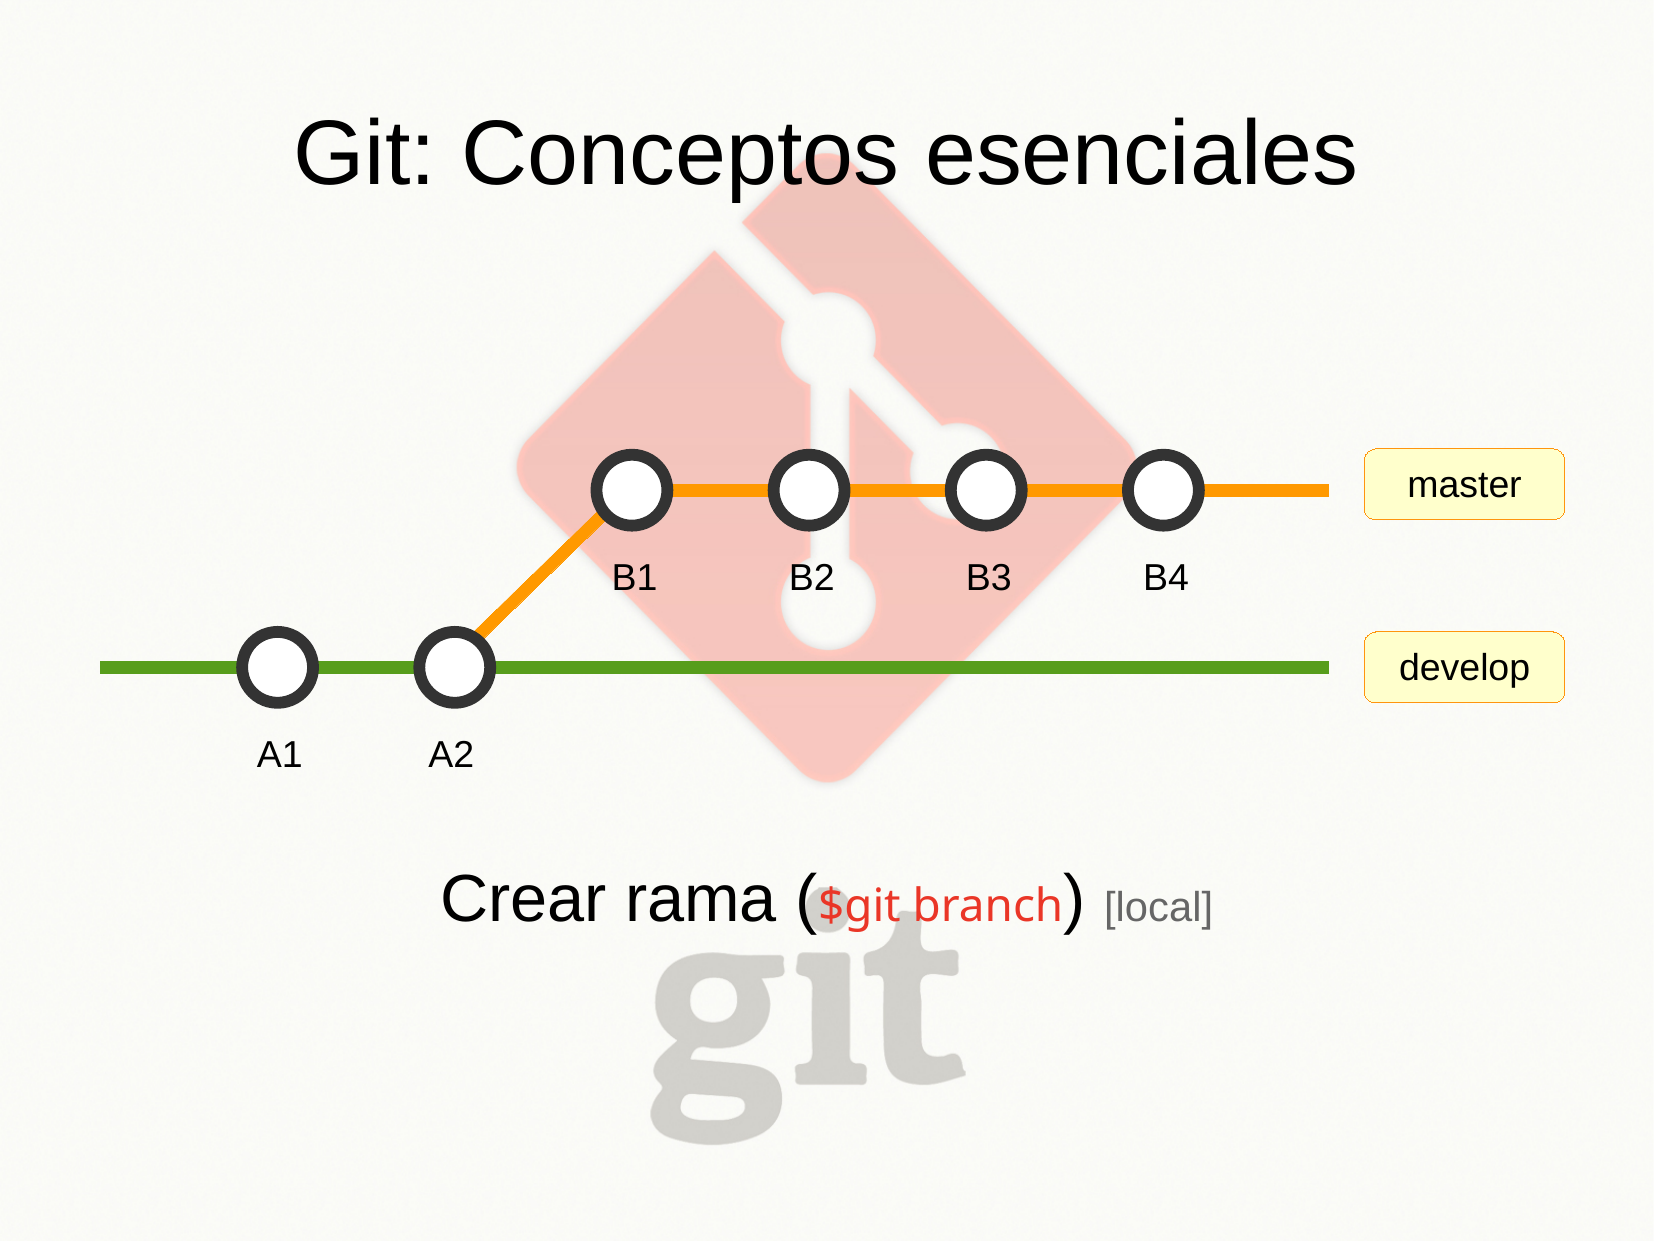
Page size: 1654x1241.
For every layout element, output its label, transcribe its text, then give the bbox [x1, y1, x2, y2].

picture [0, 0, 1654, 1241]
text_box B1 [596, 549, 673, 607]
text_box B4 [1128, 549, 1204, 607]
text_box [100, 631, 1329, 703]
subtitle Crear rama ($git branch) [local] [82, 538, 1571, 1241]
text_box B3 [951, 549, 1027, 607]
text_box A1 [242, 726, 318, 784]
text_box master [1364, 448, 1565, 520]
title Git: Conceptos esenciales [82, 49, 1571, 257]
text_box B2 [774, 549, 850, 607]
text_box develop [1364, 631, 1565, 703]
text_box A2 [413, 726, 489, 784]
text_box [570, 454, 1329, 538]
